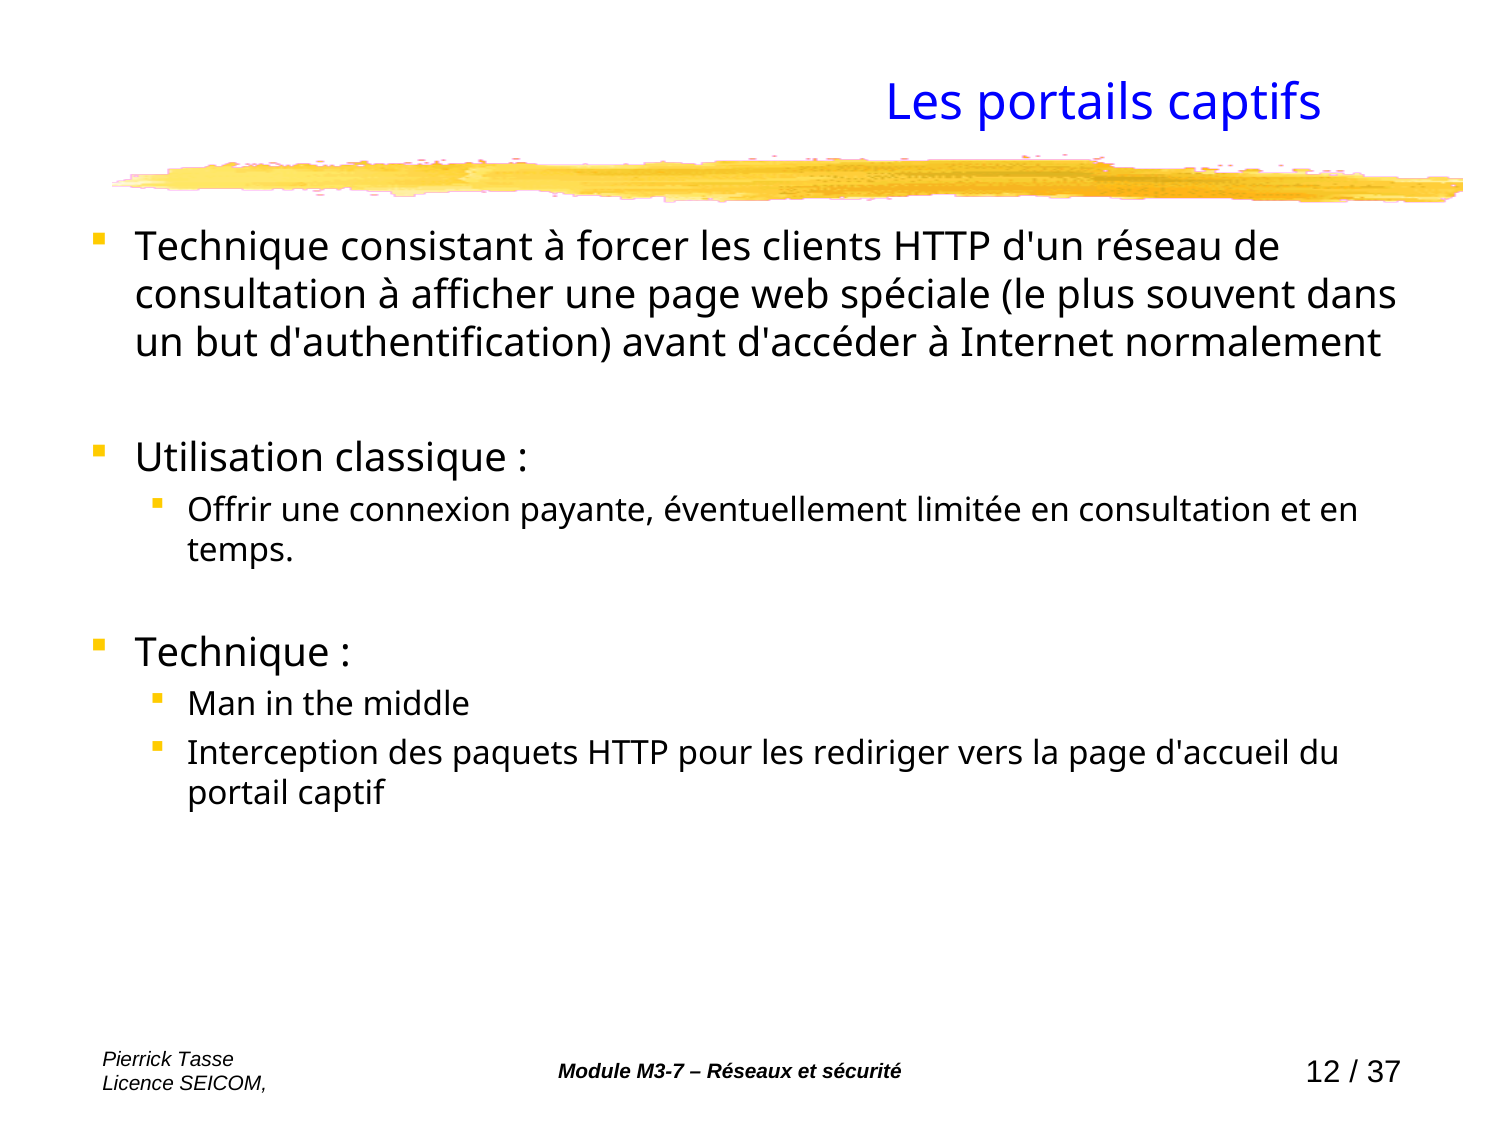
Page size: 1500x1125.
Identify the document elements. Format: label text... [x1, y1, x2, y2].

list Technique consistant à forcer les clients HTTP d'un réseau de consultation à afficher une page web spéciale (le plus souvent dans un but d'authentification) avant d'accéder à Internet normalement Utilisation classique : Offrir une connexion payante, éventuellement limitée en consultation et en temps. Technique : Man in the middle Interception des paquets HTTP pour les rediriger vers la page d'accueil du portail captif [74, 212, 1417, 865]
picture [112, 149, 1463, 213]
title Les portails captifs [62, 37, 1338, 138]
